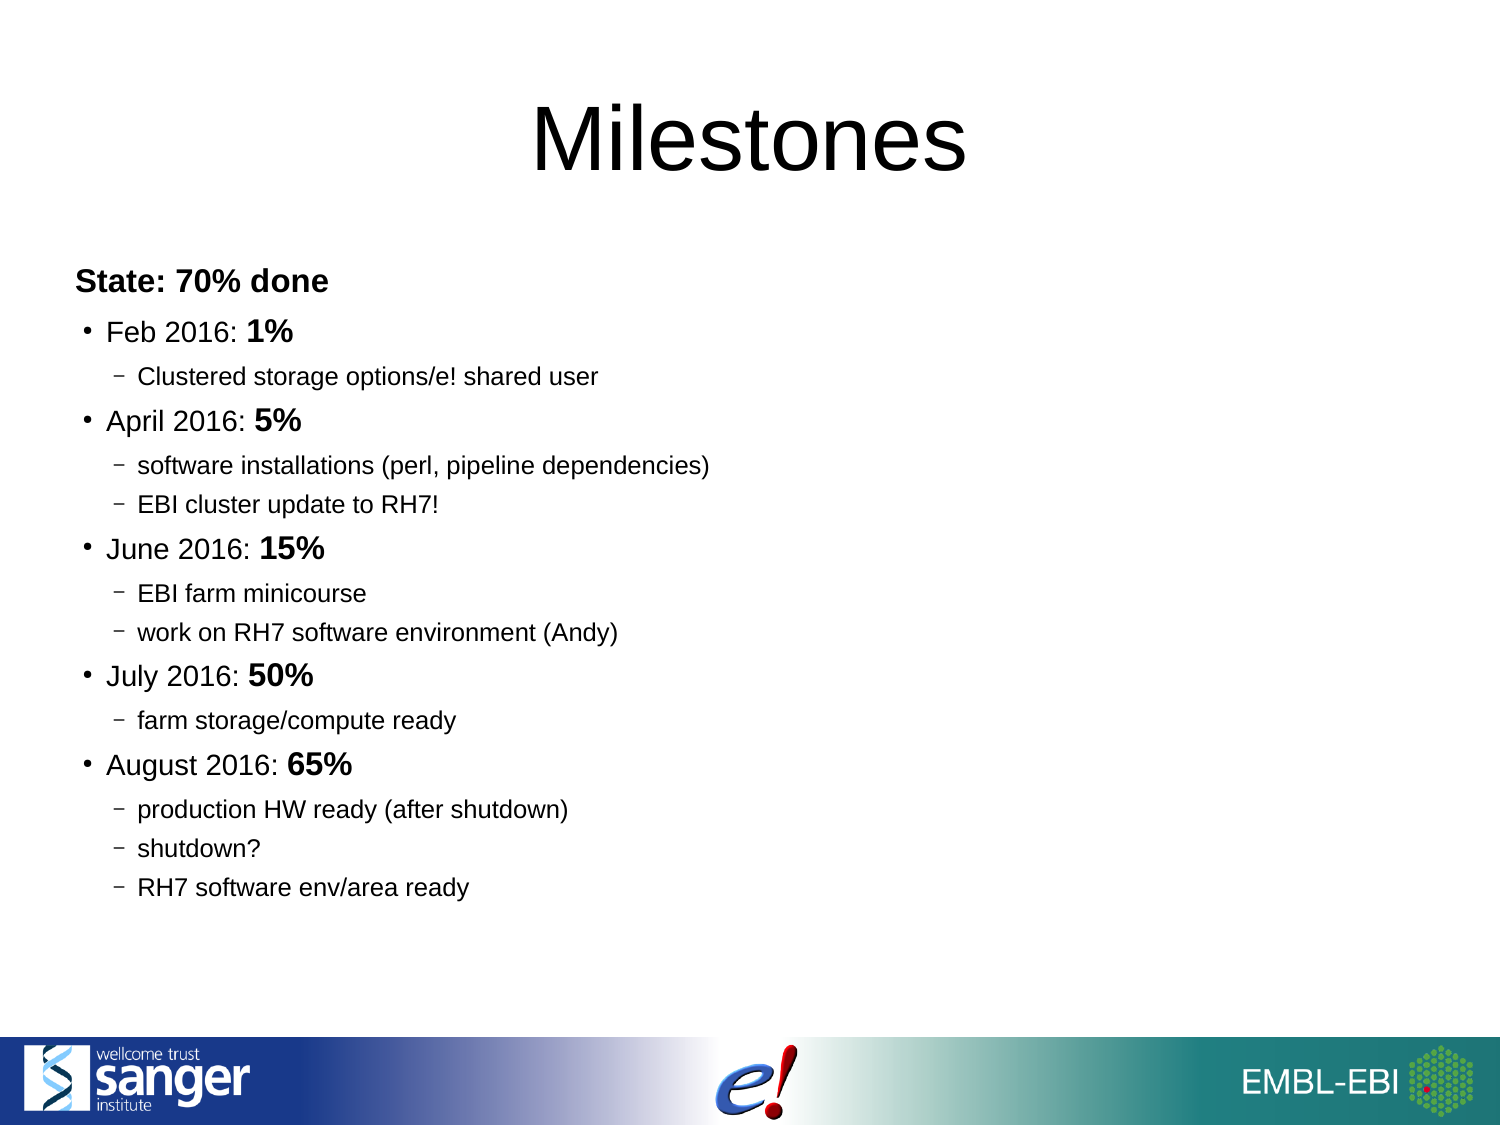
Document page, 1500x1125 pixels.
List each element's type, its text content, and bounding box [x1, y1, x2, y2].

picture [0, 1037, 1500, 1125]
list State: 70% done Feb 2016: 1% Clustered storage options/e! shared user April 2016: 5% software installations (perl, pipeline dependencies) EBI cluster update to RH7! June 2016: 15% EBI farm minicourse work on RH7 software environment (Andy) July 2016: 50% farm storage/compute ready August 2016: 65% production HW ready (after shutdown) shutdown? RH7 software env/area ready [75, 263, 1395, 916]
title Milestones [75, 44, 1425, 233]
